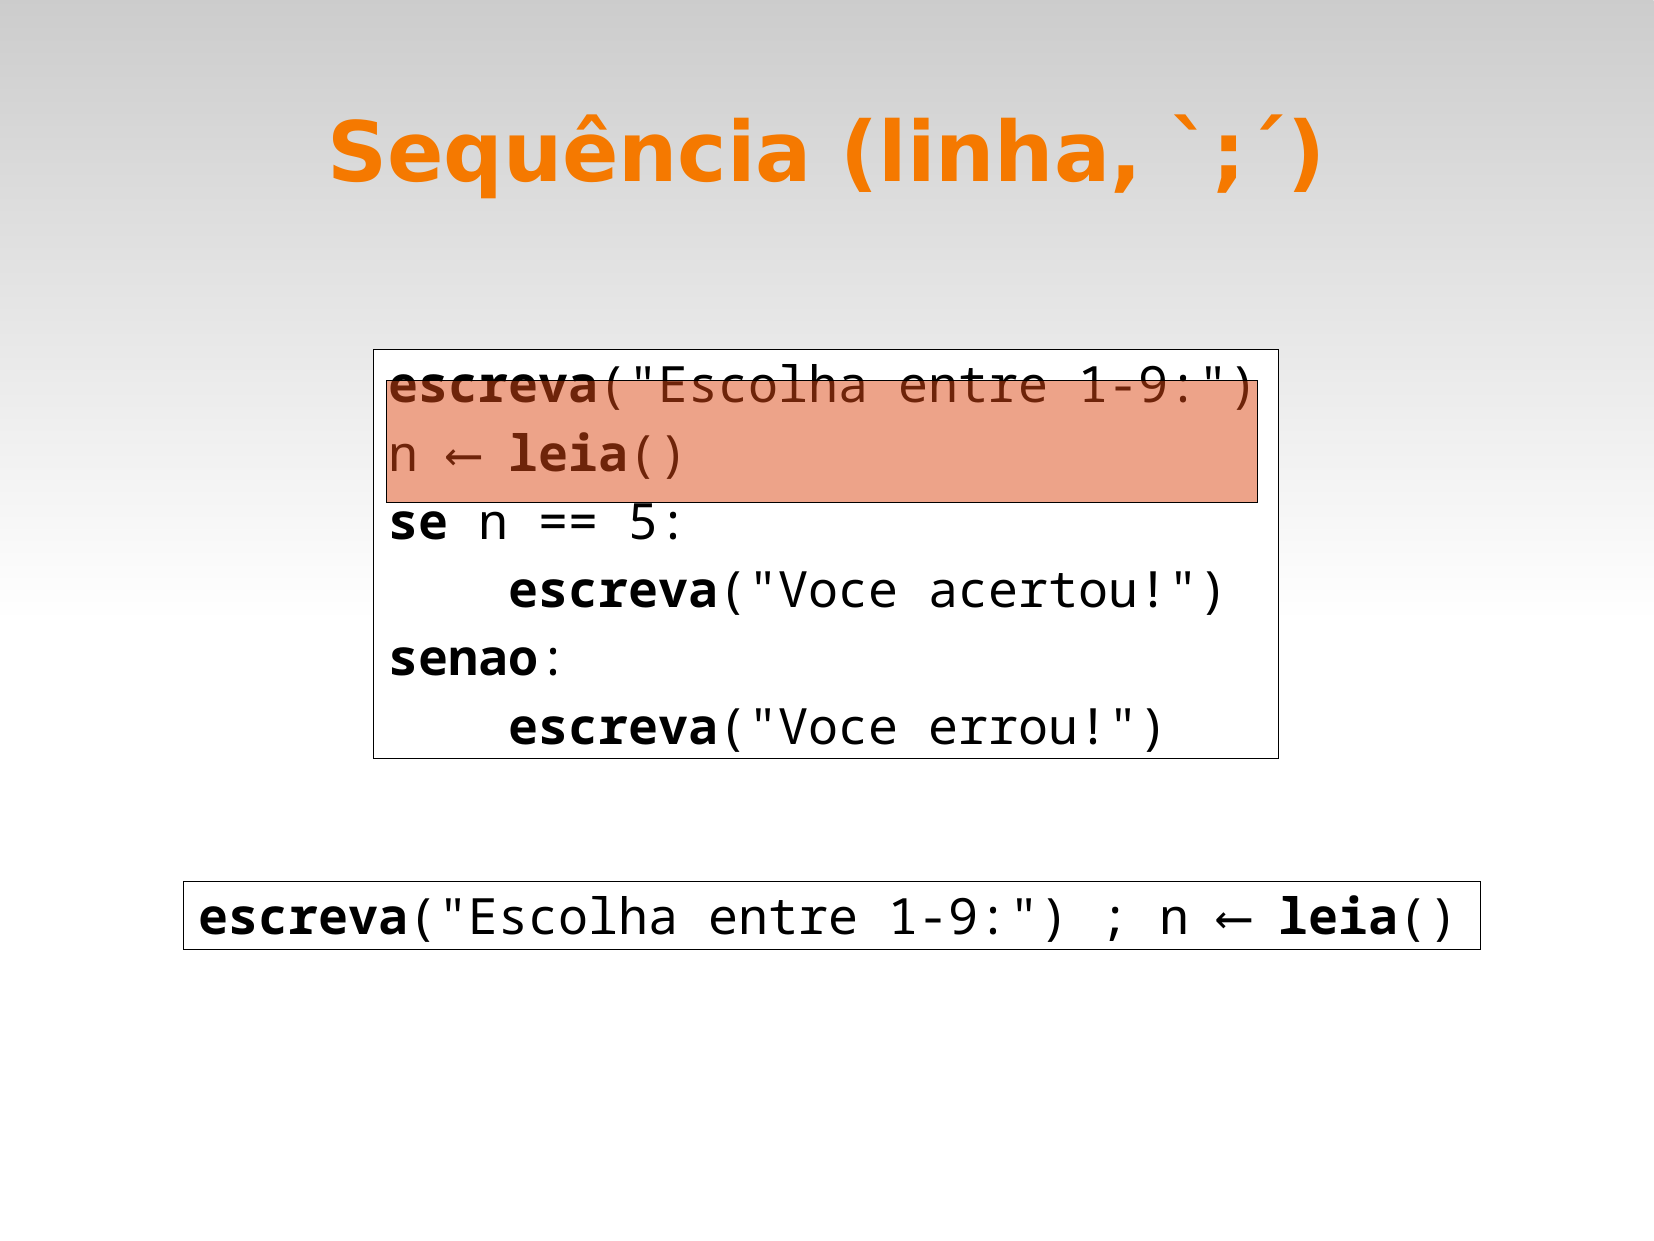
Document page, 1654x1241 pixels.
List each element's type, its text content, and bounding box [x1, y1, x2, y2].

text_box escreva("Escolha entre 1-9:") ; n ⟵ leia() [183, 884, 1481, 947]
title Sequência (linha, `;´) [82, 49, 1571, 257]
text_box [386, 380, 1258, 503]
text_box escreva("Escolha entre 1-9:") n ⟵ leia() se n == 5: escreva("Voce acertou!") senao: escreva("Voce errou!") [373, 374, 1279, 734]
